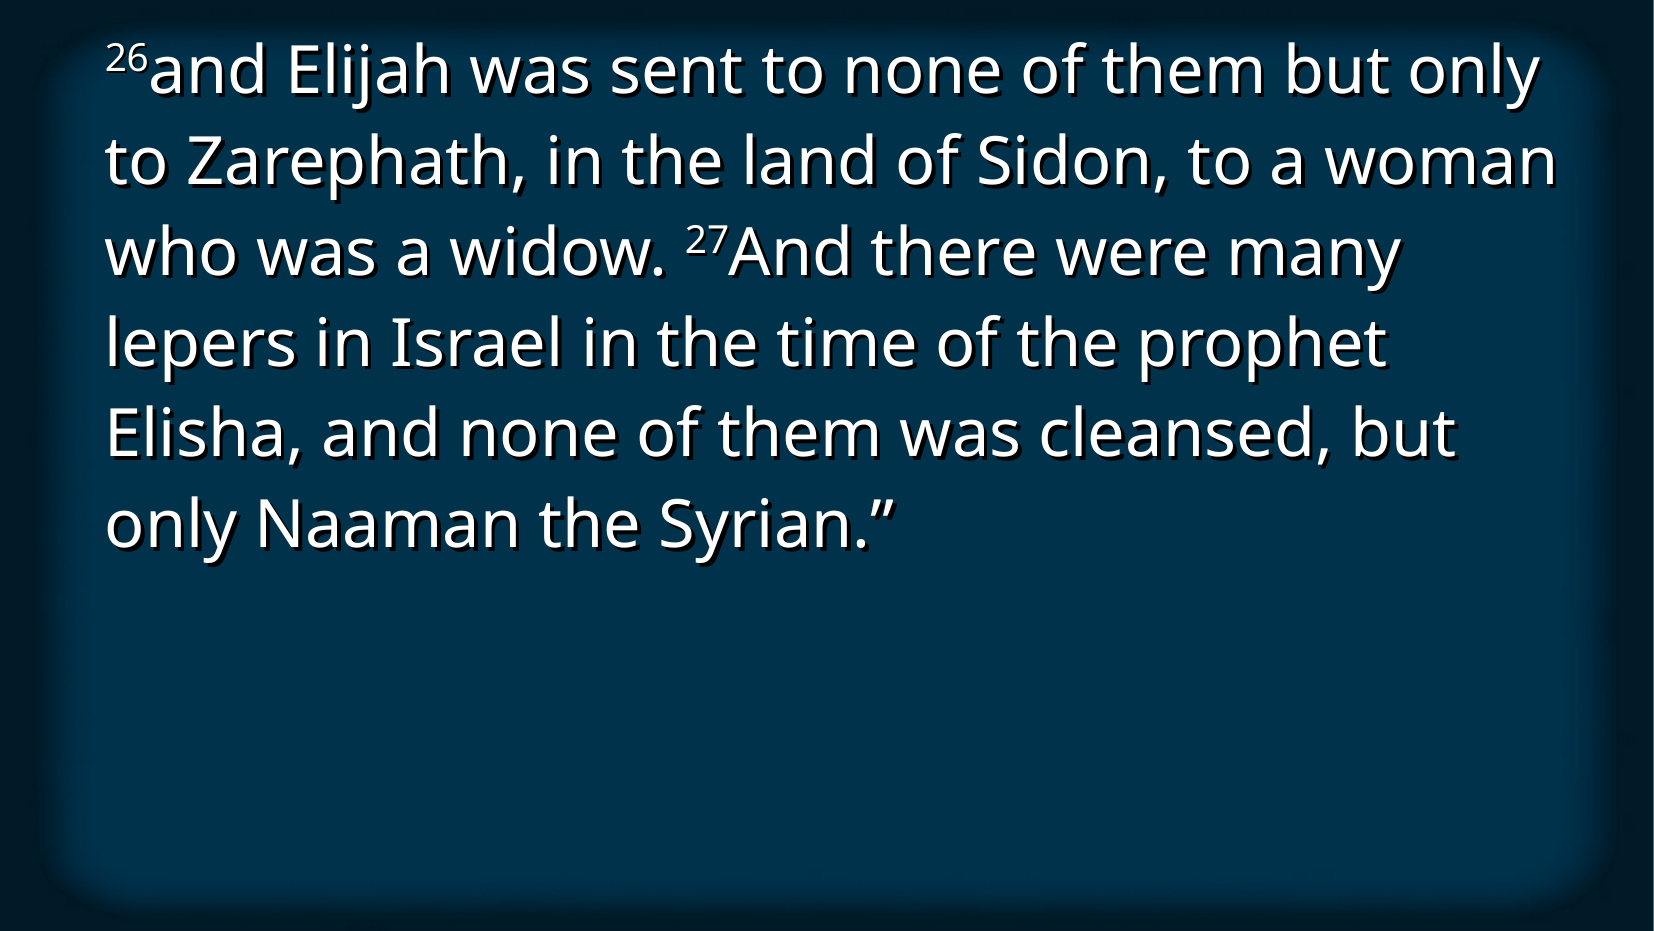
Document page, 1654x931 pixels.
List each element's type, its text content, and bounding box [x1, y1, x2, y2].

text_box 26and Elijah was sent to none of them but only to Zarephath, in the land of Sidon, to a woman who was a widow. 27And there were many lepers in Israel in the time of the prophet Elisha, and none of them was cleansed, but only Naaman the Syrian.” [90, 15, 1576, 563]
picture [0, 0, 1654, 931]
